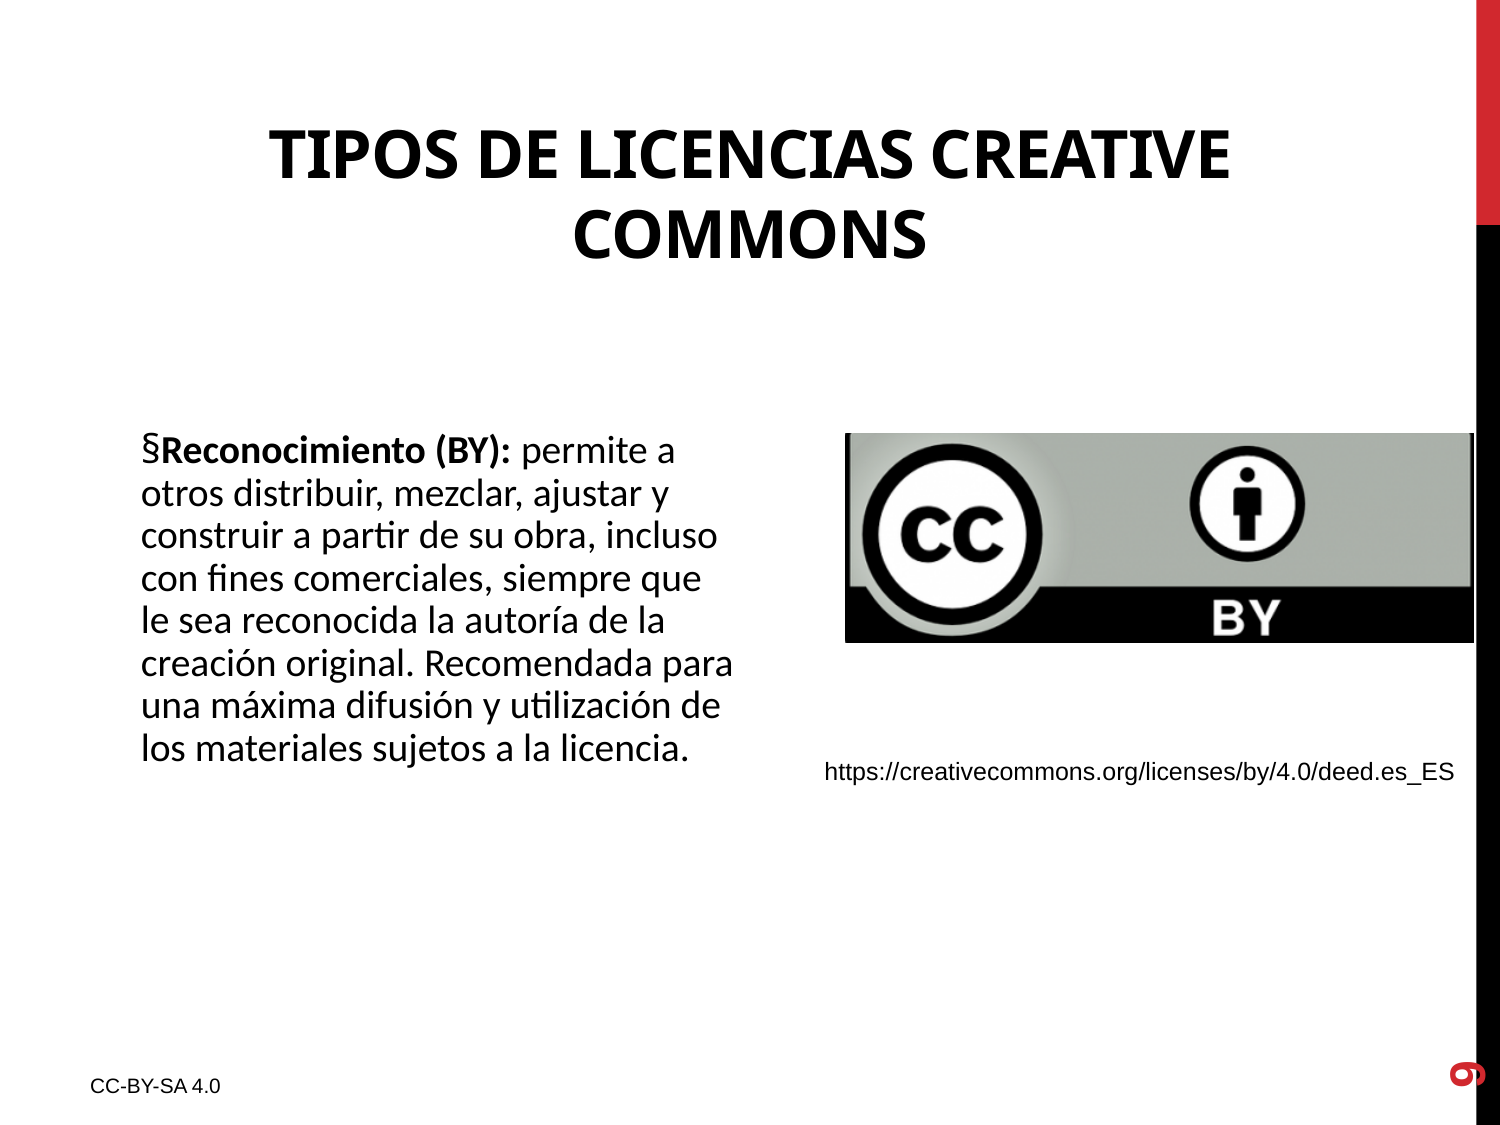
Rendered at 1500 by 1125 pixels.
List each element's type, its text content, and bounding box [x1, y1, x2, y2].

text_box CC-BY-SA 4.0 [75, 1065, 638, 1112]
text_box 17 [1427, 887, 1488, 1104]
text_box https://creativecommons.org/licenses/by/4.0/deed.es_ES [809, 748, 1474, 814]
picture [845, 433, 1474, 643]
title Tipos de licencias Creative Commons [104, 96, 1396, 280]
list Reconocimiento (BY): permite a otros distribuir, mezclar, ajustar y construir a partir de su obra, incluso con fines comerciales, siempre que le sea reconocida la autoría de la creación original. Recomendada para una máxima difusión y utilización de los materiales sujetos a la licencia. [125, 421, 751, 863]
